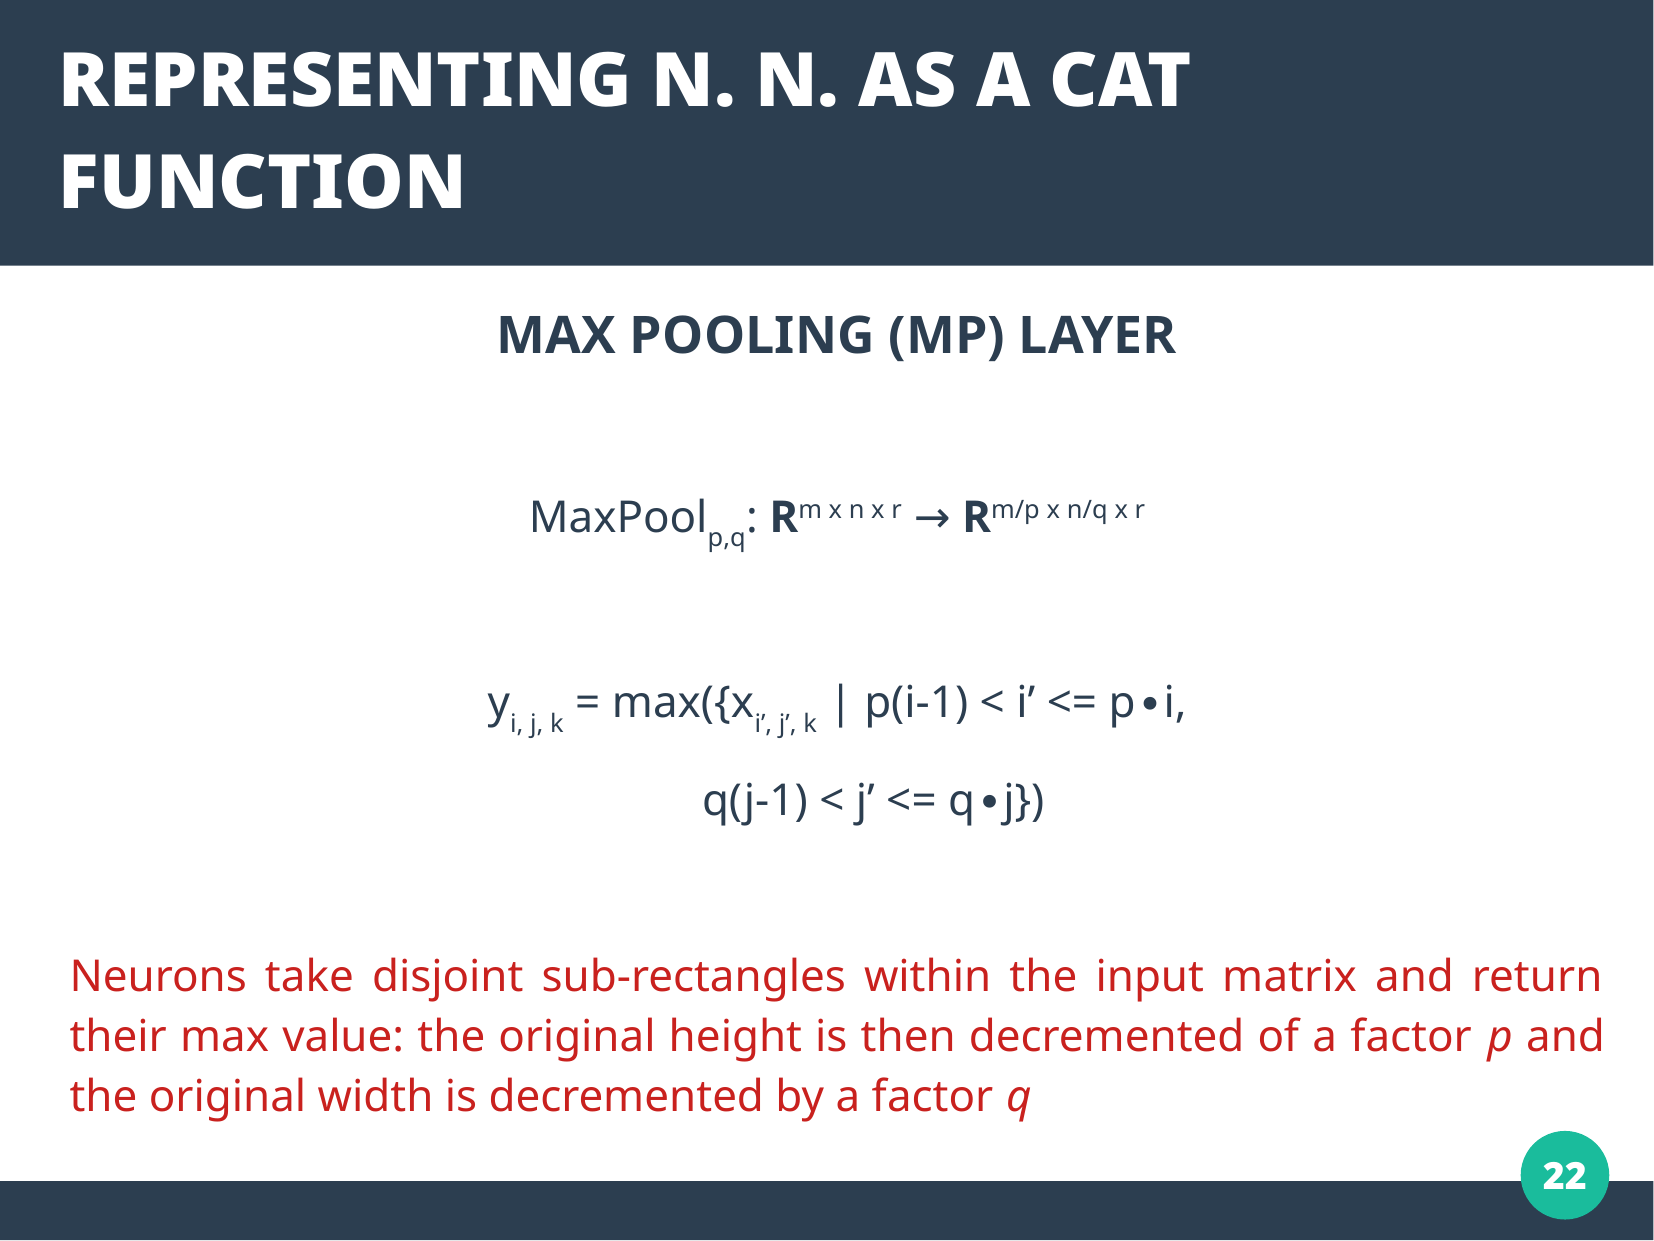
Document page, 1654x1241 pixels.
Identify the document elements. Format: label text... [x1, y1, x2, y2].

title REPRESENTING N. N. AS A CAT FUNCTION [59, 49, 1595, 207]
list MAX POOLING (MP) LAYER MaxPoolp,q: Rm x n x r → Rm/p x n/q x r yi, j, k = max({xi’, j’, k | p(i-1) < i’ <= p∙i, q(j-1) < j’ <= q∙j}) Neurons take disjoint sub-rectangles within the input matrix and return their max value: the original height is then decremented of a factor p and the original width is decremented by a factor q [69, 298, 1606, 1126]
